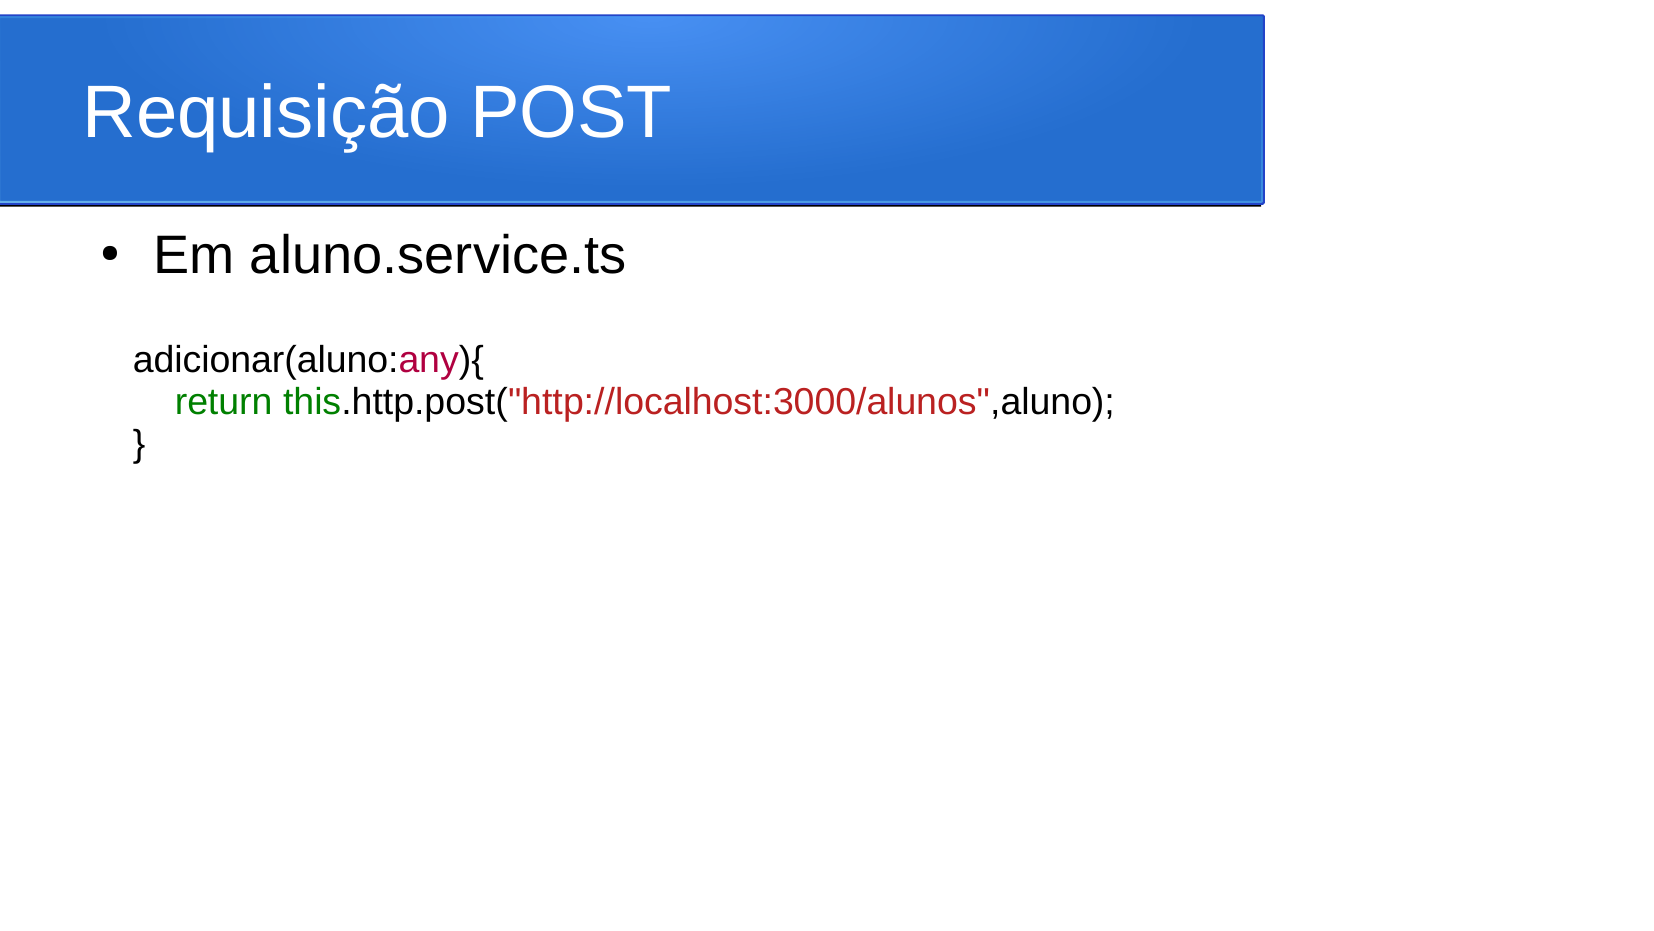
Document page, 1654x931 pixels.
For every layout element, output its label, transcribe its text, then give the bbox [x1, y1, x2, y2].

text_box adicionar(aluno:any){ return this.http.post("http://localhost:3000/alunos",aluno); } [118, 330, 1229, 556]
title Requisição POST [82, 35, 1235, 189]
list Em aluno.service.ts [82, 224, 1571, 764]
